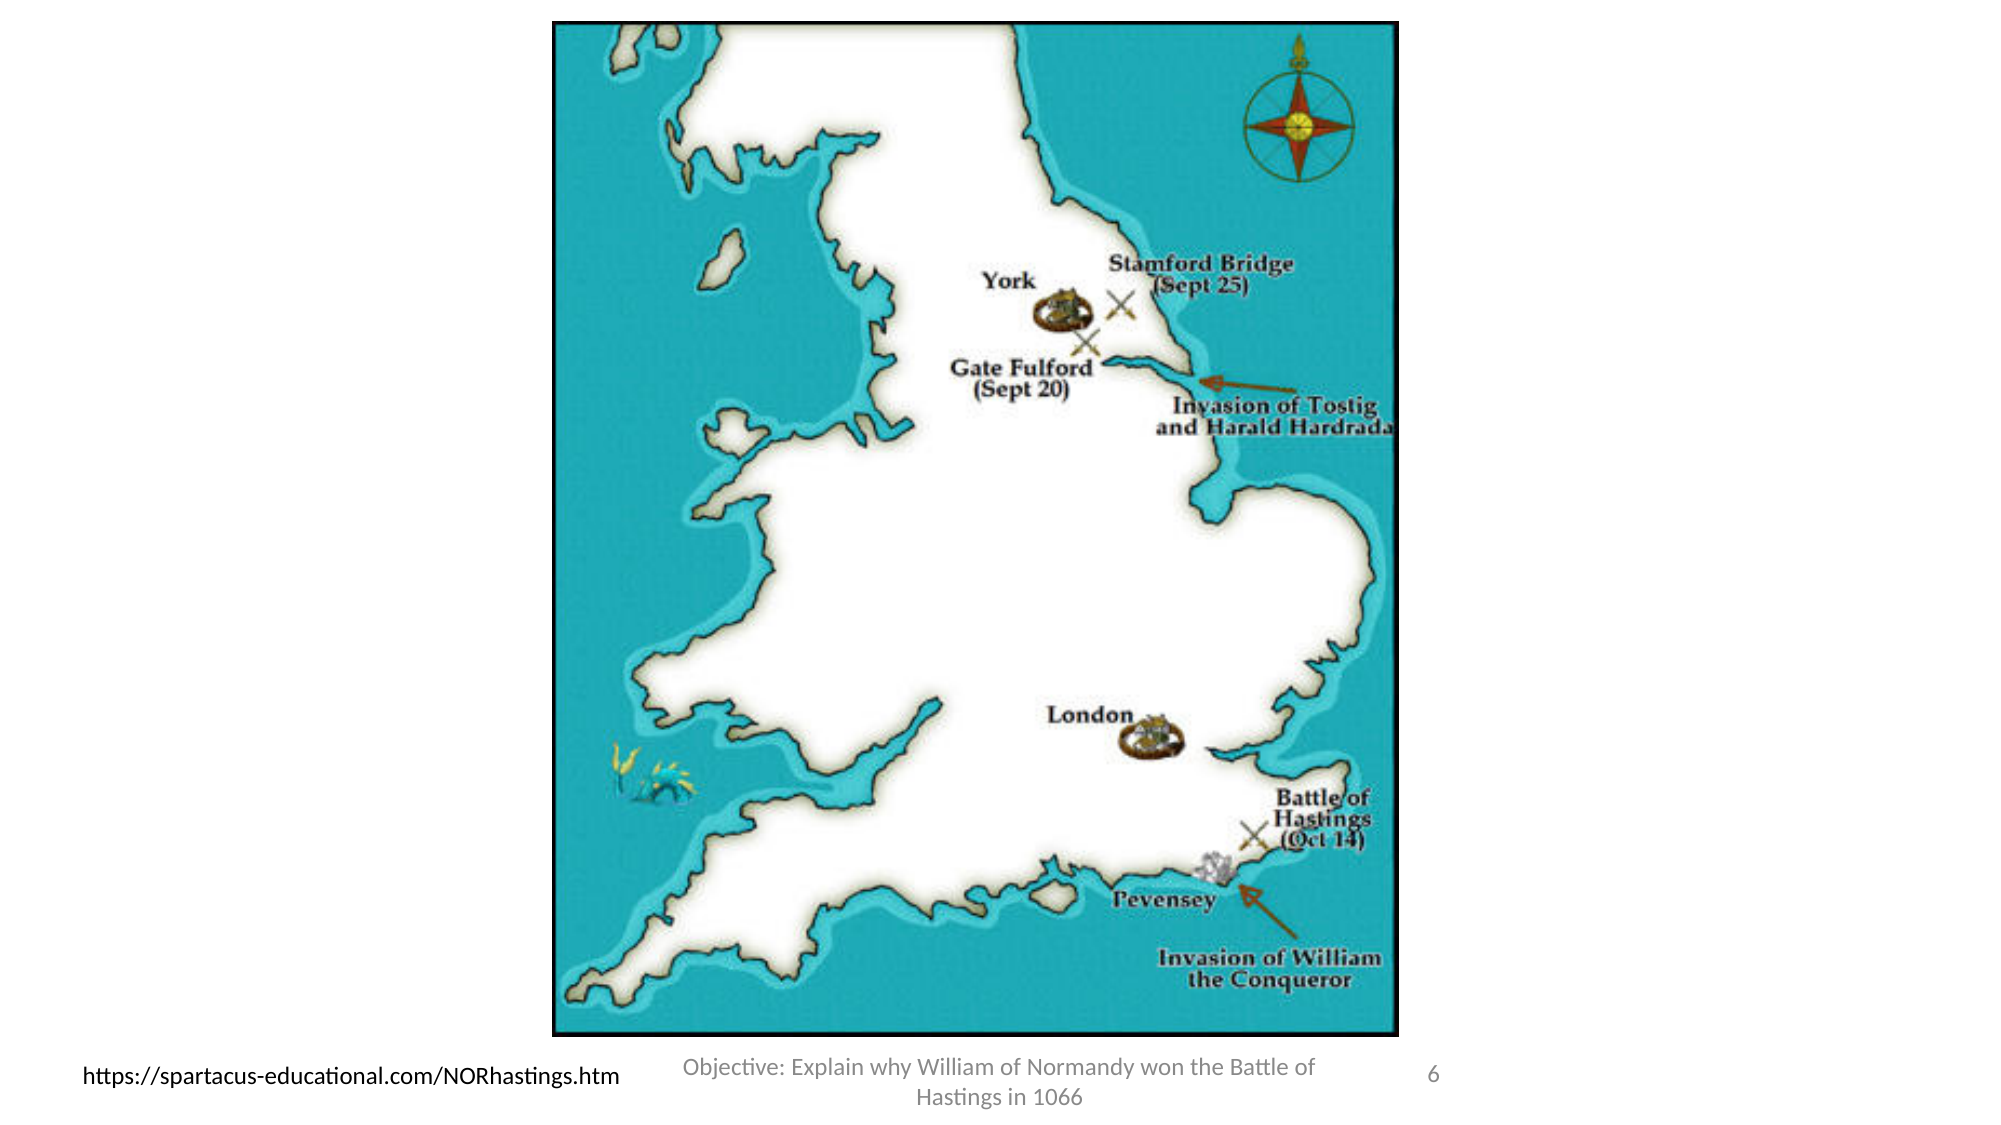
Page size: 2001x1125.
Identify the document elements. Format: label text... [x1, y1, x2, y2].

text_box 6 [1412, 1042, 1863, 1103]
text_box Objective: Explain why William of Normandy won the Battle of Hastings in 1066 [662, 1042, 1338, 1103]
picture [552, 21, 1399, 1037]
subtitle https://spartacus-educational.com/NORhastings.htm [0, 1055, 662, 1103]
